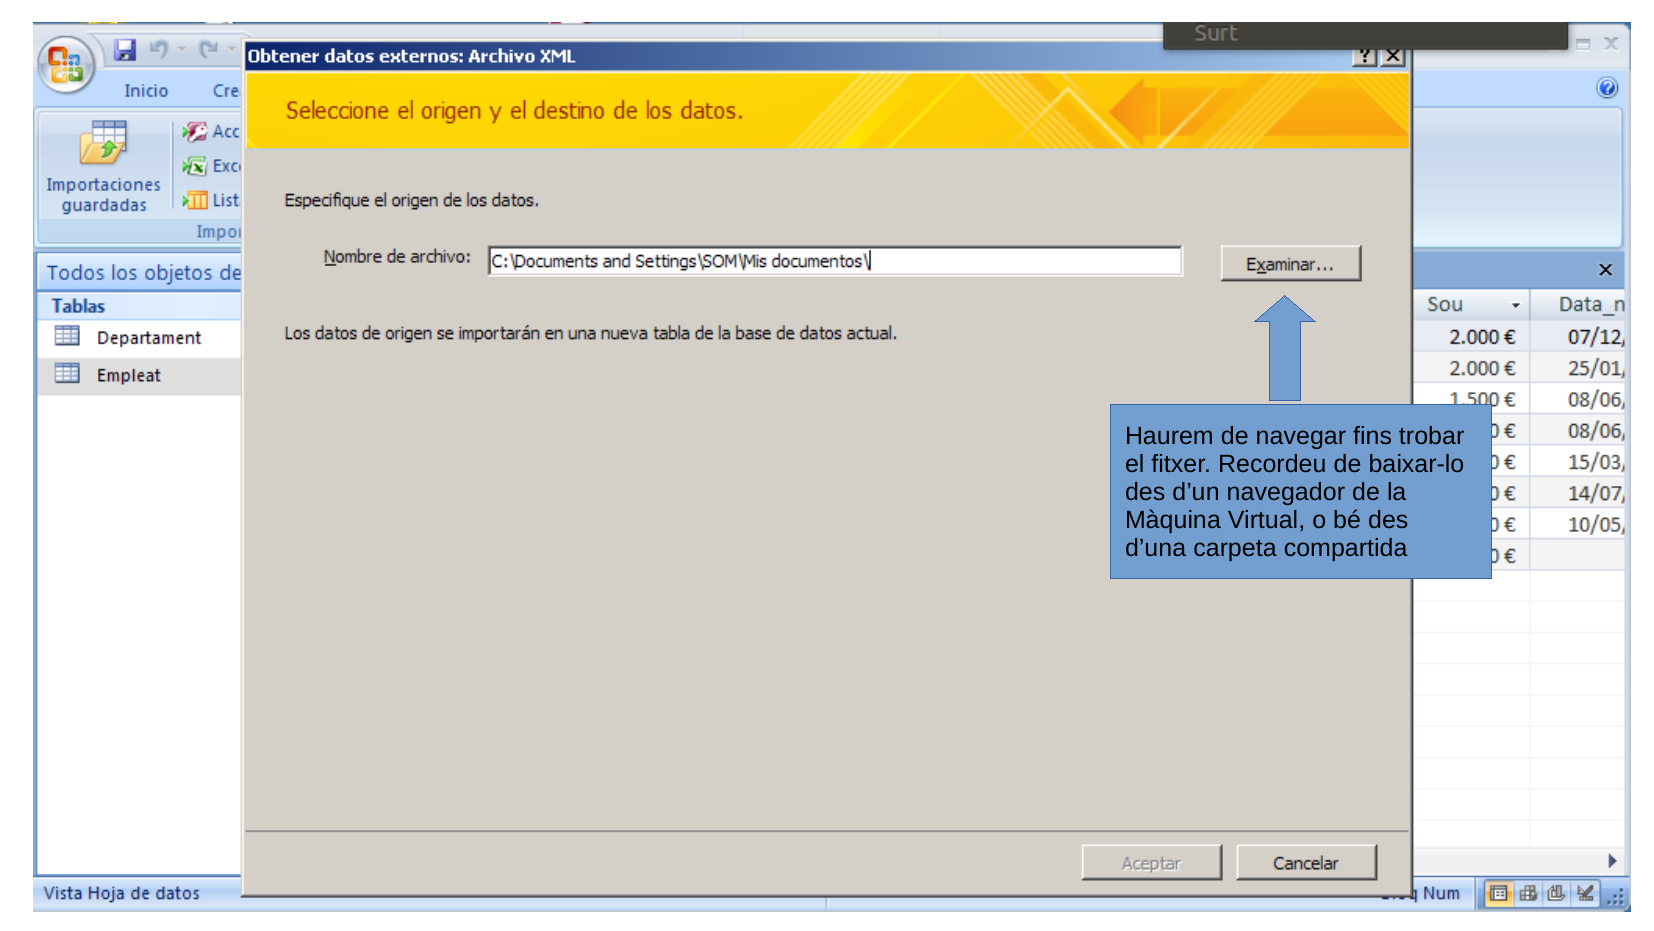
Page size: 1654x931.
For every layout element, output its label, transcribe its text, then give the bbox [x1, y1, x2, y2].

picture [33, 22, 1631, 912]
text_box Haurem de navegar fins trobar el fitxer. Recordeu de baixar-lo des d’un navegador de la Màquina Virtual, o bé des d’una carpeta compartida [1110, 404, 1492, 579]
text_box [1254, 295, 1316, 401]
